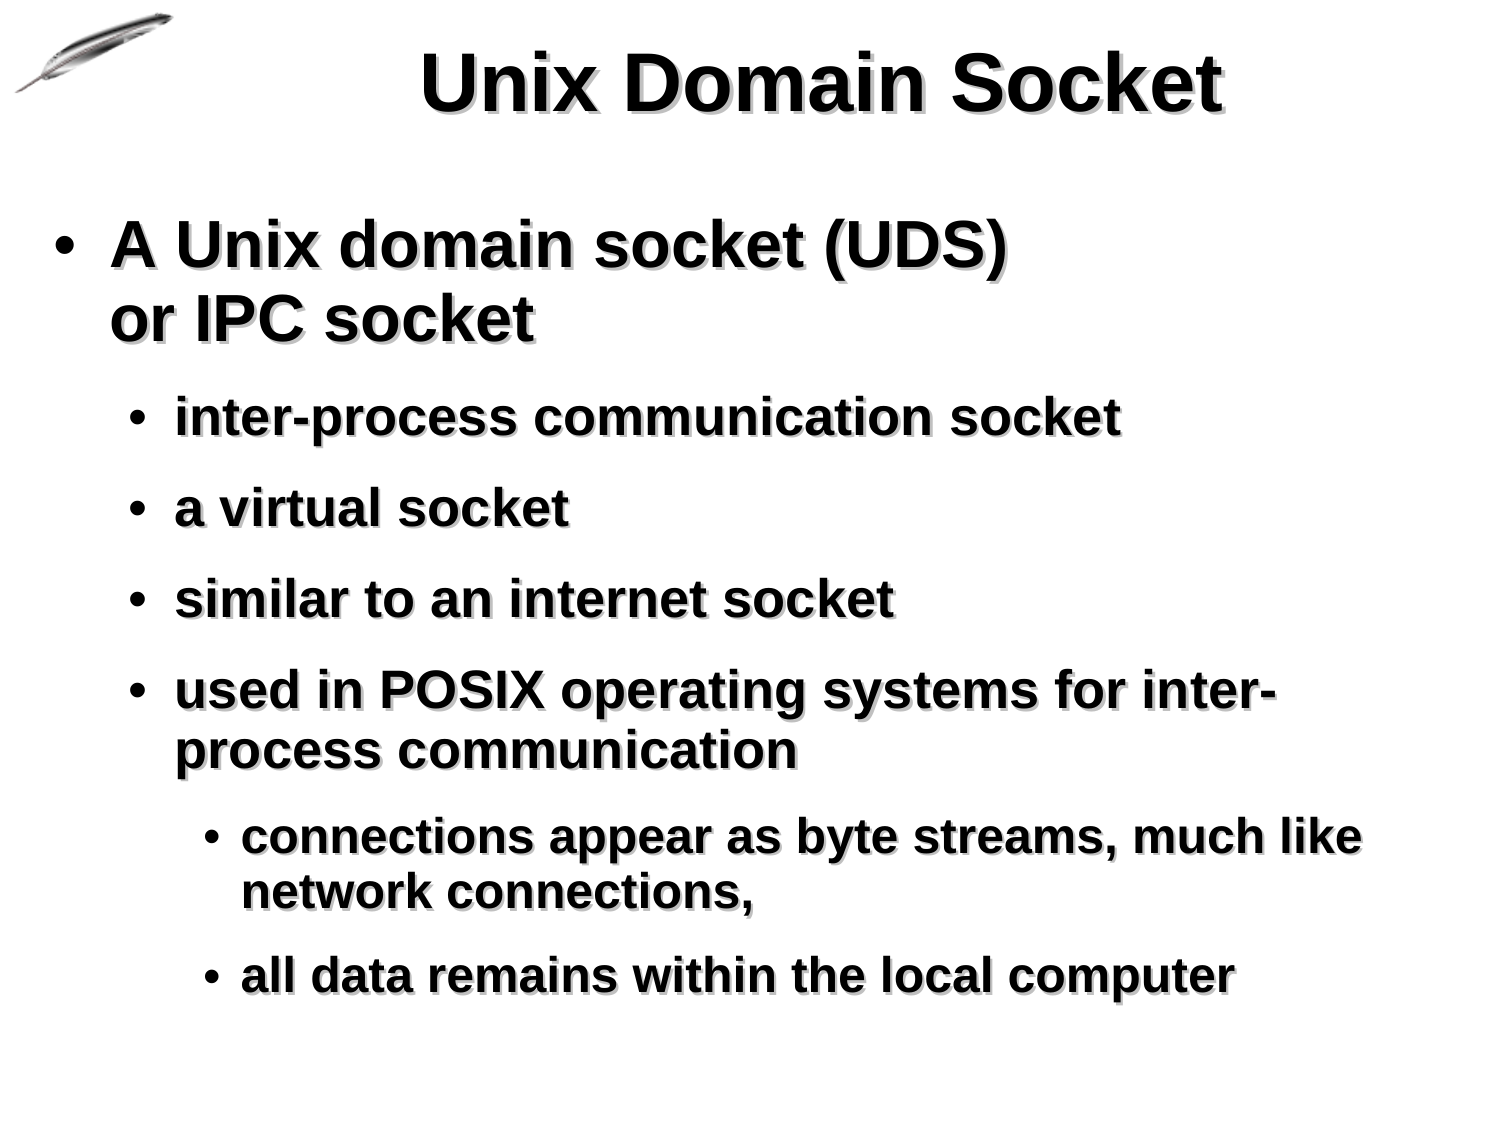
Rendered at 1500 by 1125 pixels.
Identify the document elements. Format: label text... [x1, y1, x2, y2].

title Unix Domain Socket [419, 0, 1459, 176]
list A Unix domain socket (UDS) or IPC socket inter-process communication socket a virtual socket similar to an internet socket used in POSIX operating systems for inter-process communication connections appear as byte streams, much like network connections, all data remains within the local computer [53, 207, 1447, 1084]
picture [11, 11, 179, 95]
